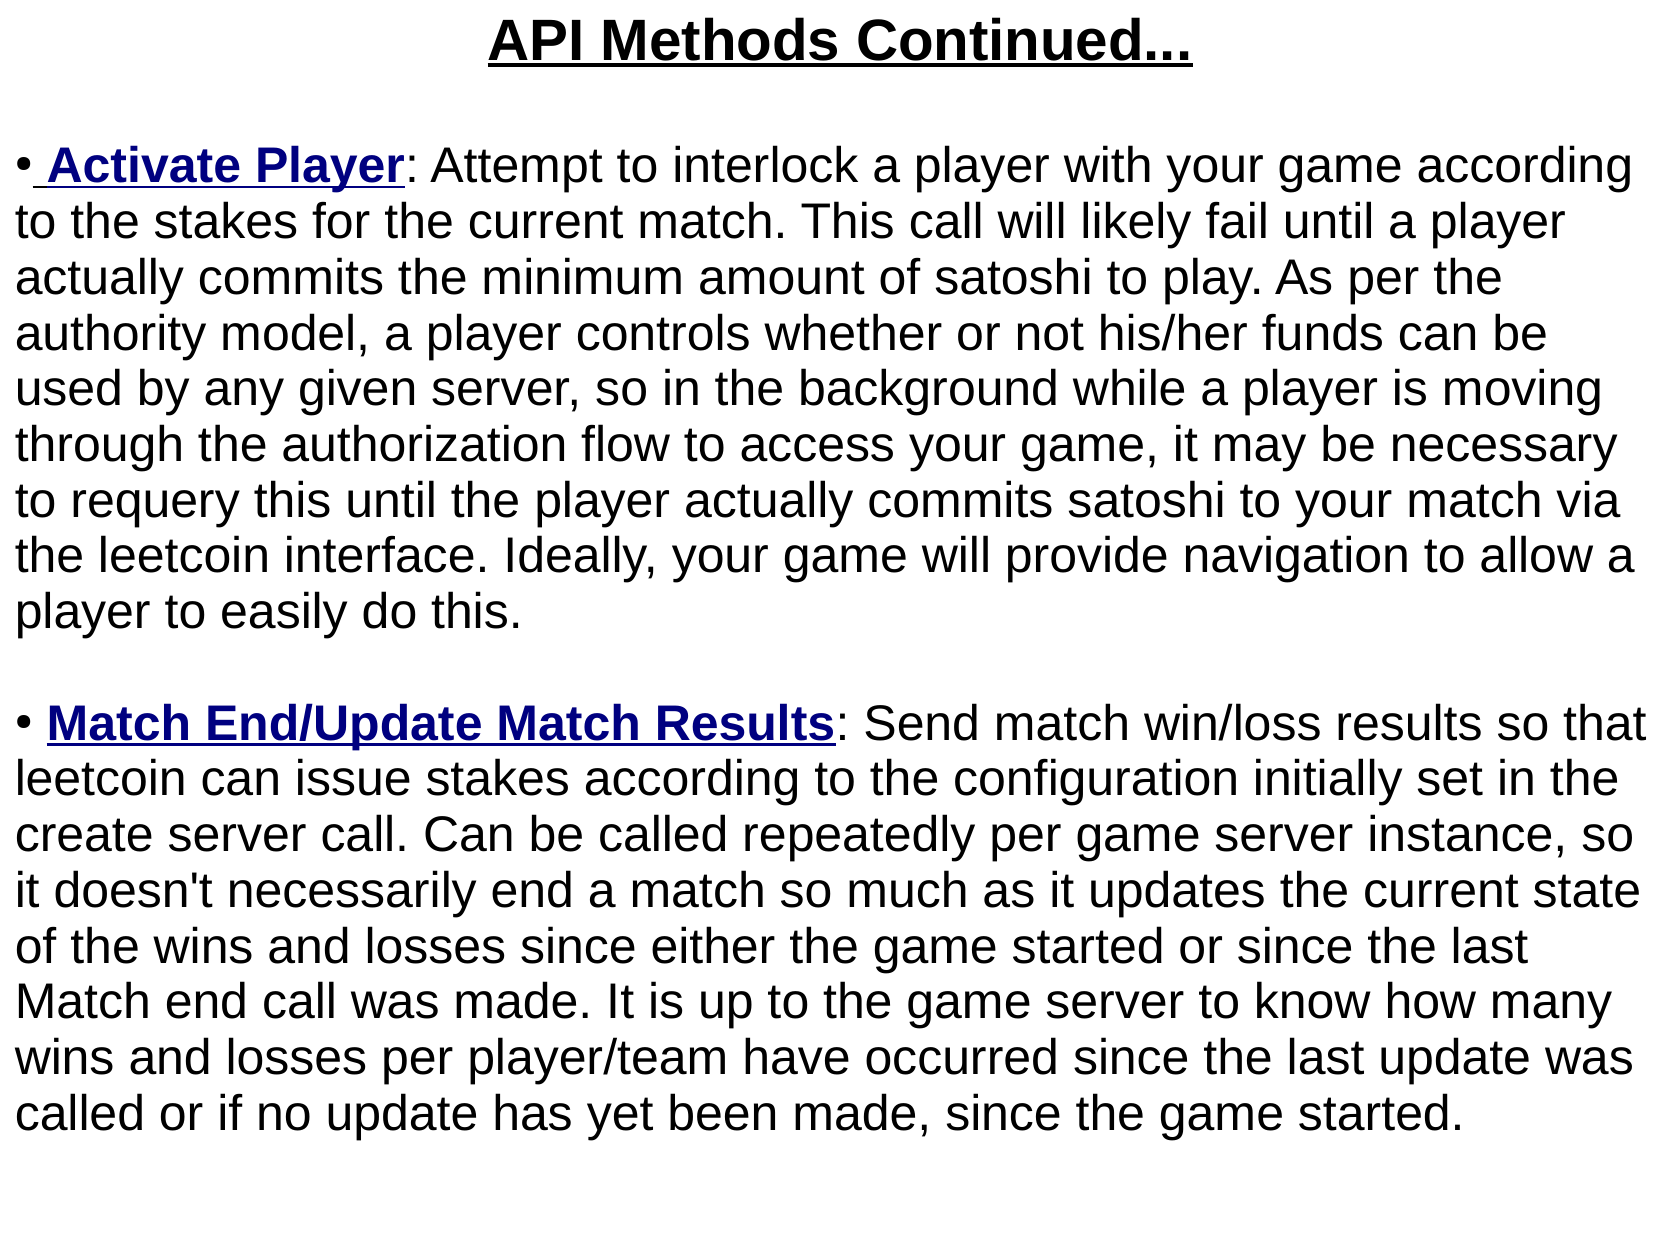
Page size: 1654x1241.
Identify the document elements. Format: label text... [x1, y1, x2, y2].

text_box API Methods Continued... Activate Player: Attempt to interlock a player with your game according to the stakes for the current match. This call will likely fail until a player actually commits the minimum amount of satoshi to play. As per the authority model, a player controls whether or not his/her funds can be used by any given server, so in the background while a player is moving through the authorization flow to access your game, it may be necessary to requery this until the player actually commits satoshi to your match via the leetcoin interface. Ideally, your game will provide navigation to allow a player to easily do this. Match End/Update Match Results: Send match win/loss results so that leetcoin can issue stakes according to the configuration initially set in the create server call. Can be called repeatedly per game server instance, so it doesn't necessarily end a match so much as it updates the current state of the wins and losses since either the game started or since the last Match end call was made. It is up to the game server to know how many wins and losses per player/team have occurred since the last update was called or if no update has yet been made, since the game started. [0, 0, 1654, 1149]
